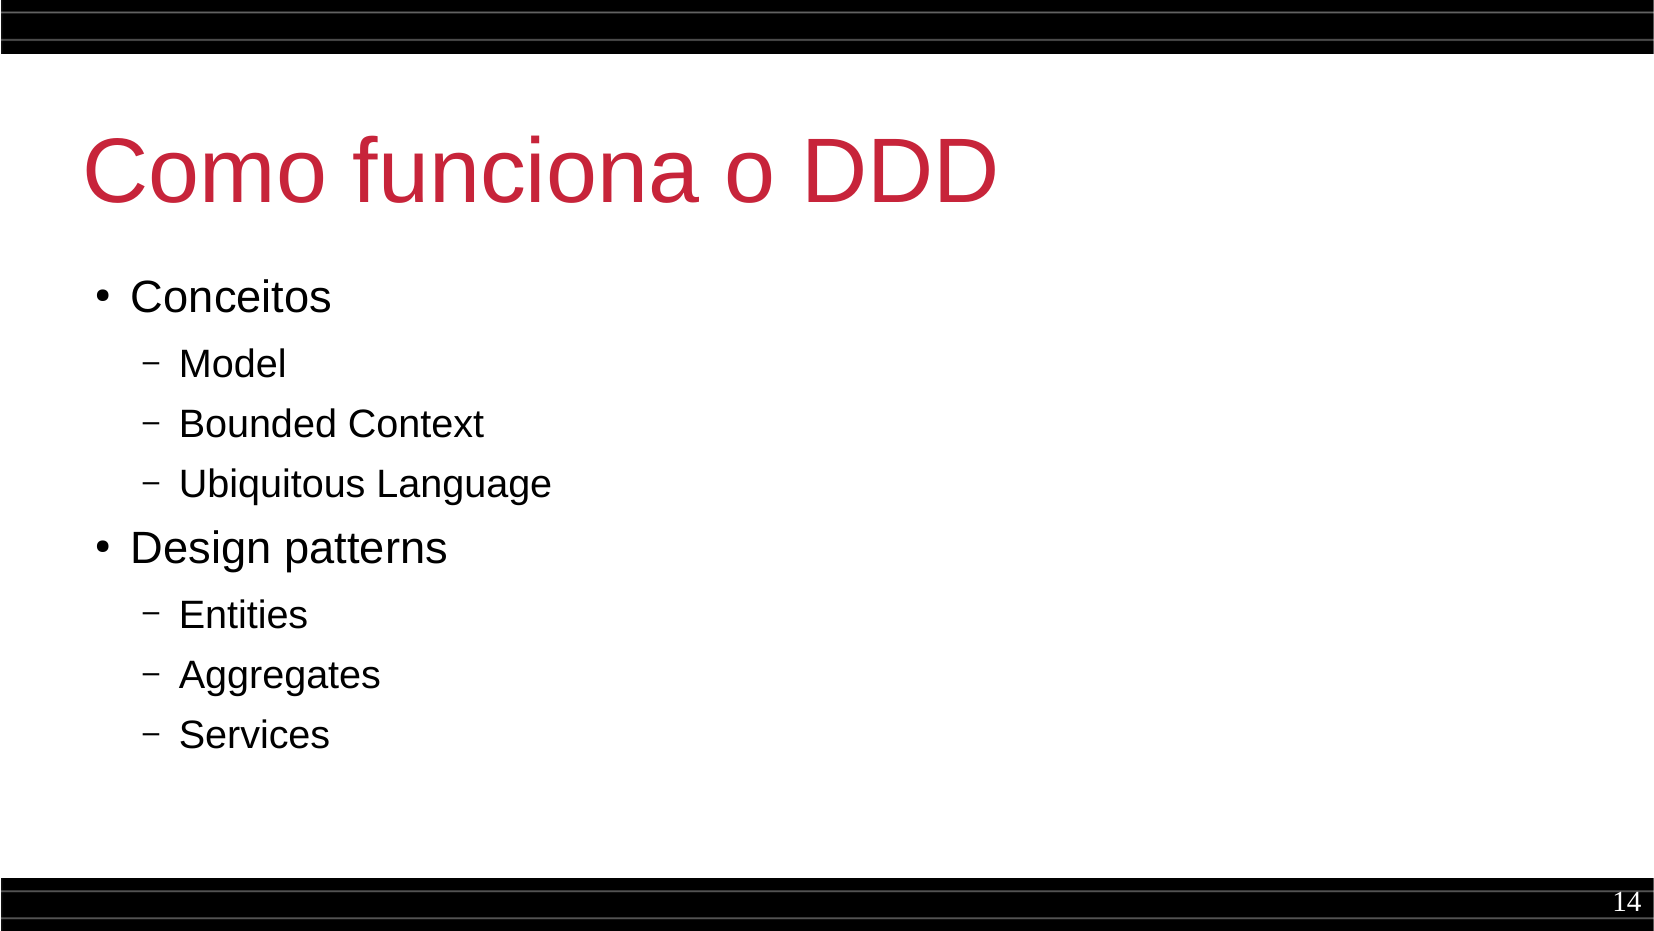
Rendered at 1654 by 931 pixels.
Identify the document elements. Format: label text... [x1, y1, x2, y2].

title Como funciona o DDD [82, 92, 1571, 249]
list Conceitos Model Bounded Context Ubiquitous Language Design patterns Entities Aggregates Services [82, 271, 1571, 758]
picture [1, 0, 1654, 54]
picture [1, 878, 1654, 931]
